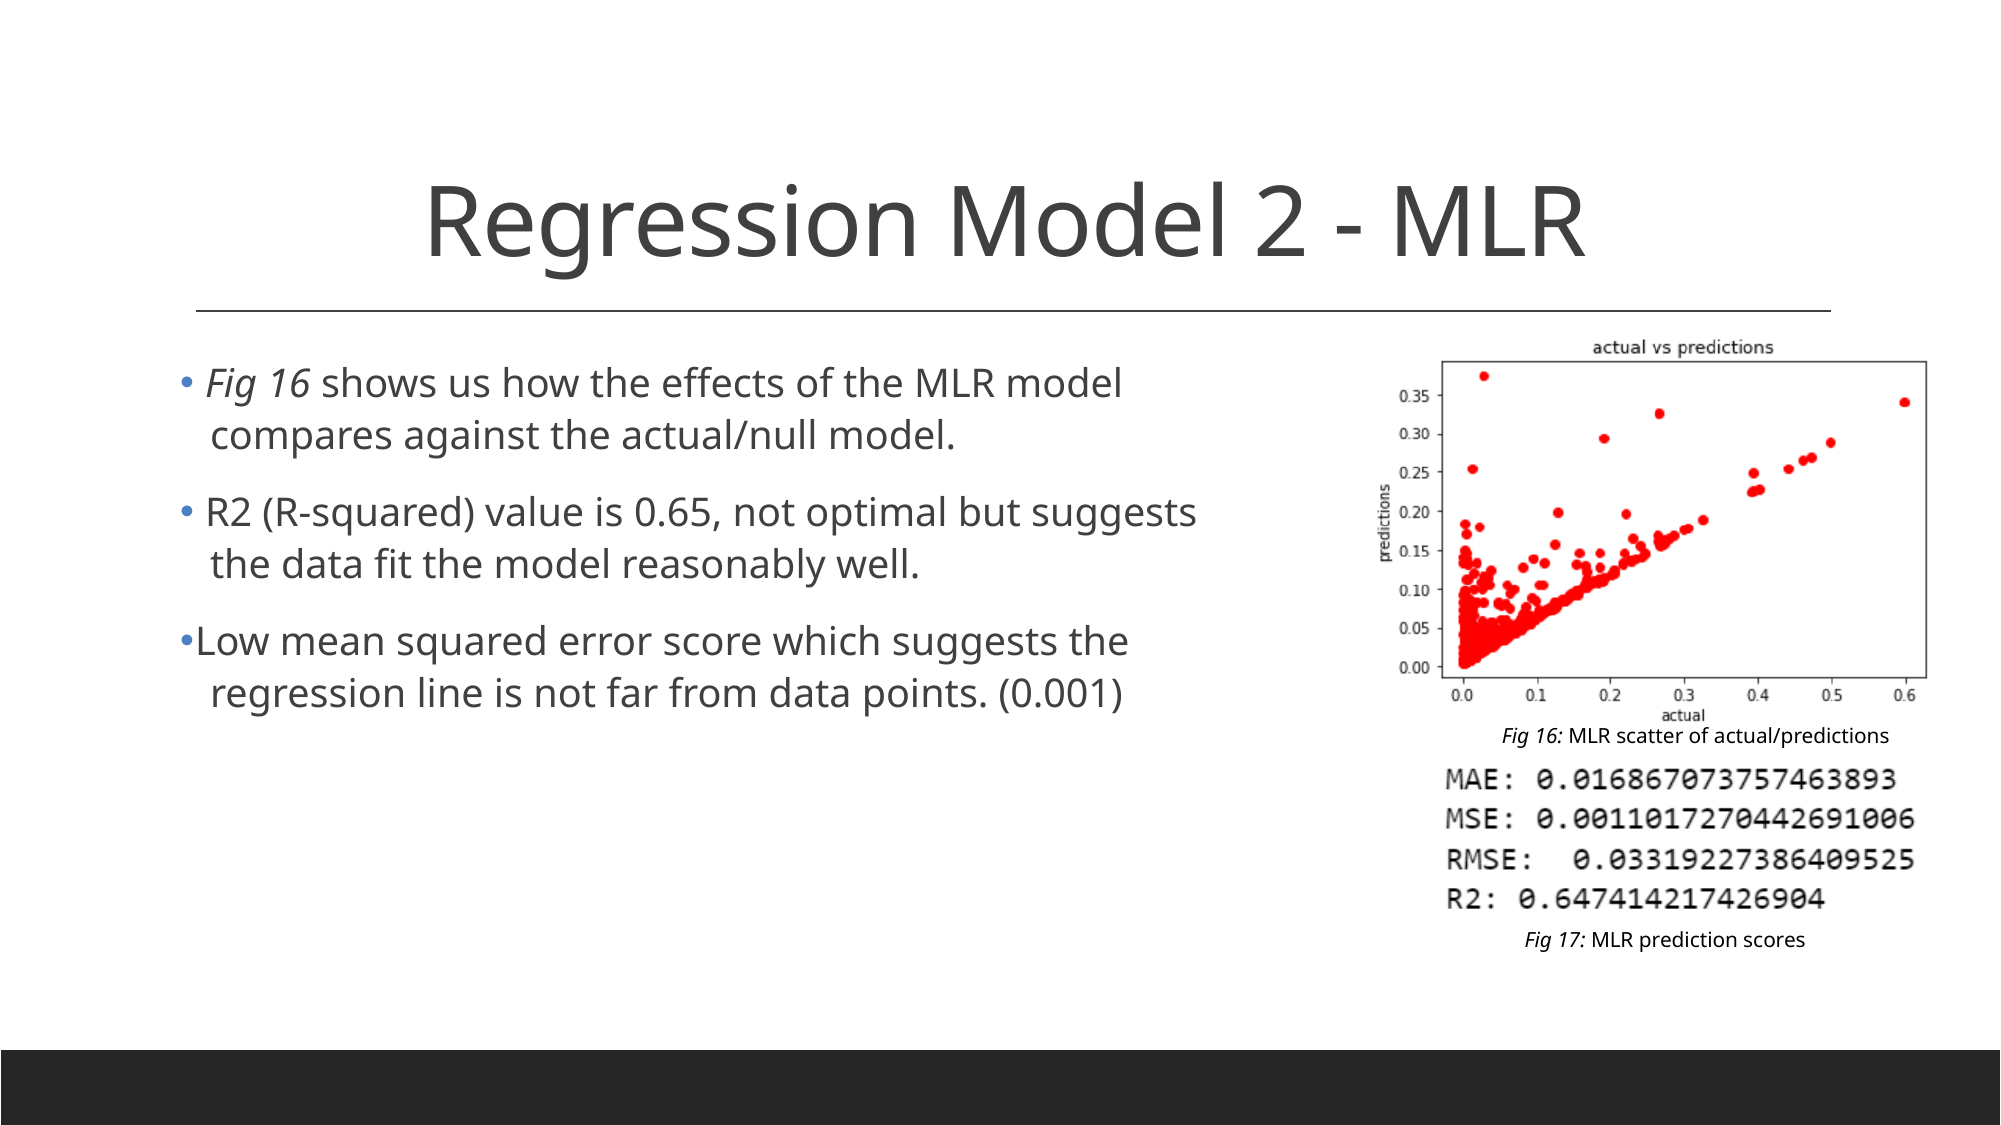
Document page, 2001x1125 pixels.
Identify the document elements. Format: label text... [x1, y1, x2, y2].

list Fig 16 shows us how the effects of the MLR model compares against the actual/null model. R2 (R-squared) value is 0.65, not optimal but suggests the data fit the model reasonably well. Low mean squared error score which suggests the regression line is not far from data points. (0.001) [180, 345, 1263, 963]
picture [1433, 755, 1934, 920]
picture [1363, 317, 1949, 736]
title Regression Model 2 - MLR [179, 47, 1830, 285]
text_box Fig 16: MLR scatter of actual/predictions [1486, 714, 1911, 756]
text_box Fig 17: MLR prediction scores [1509, 919, 1848, 960]
